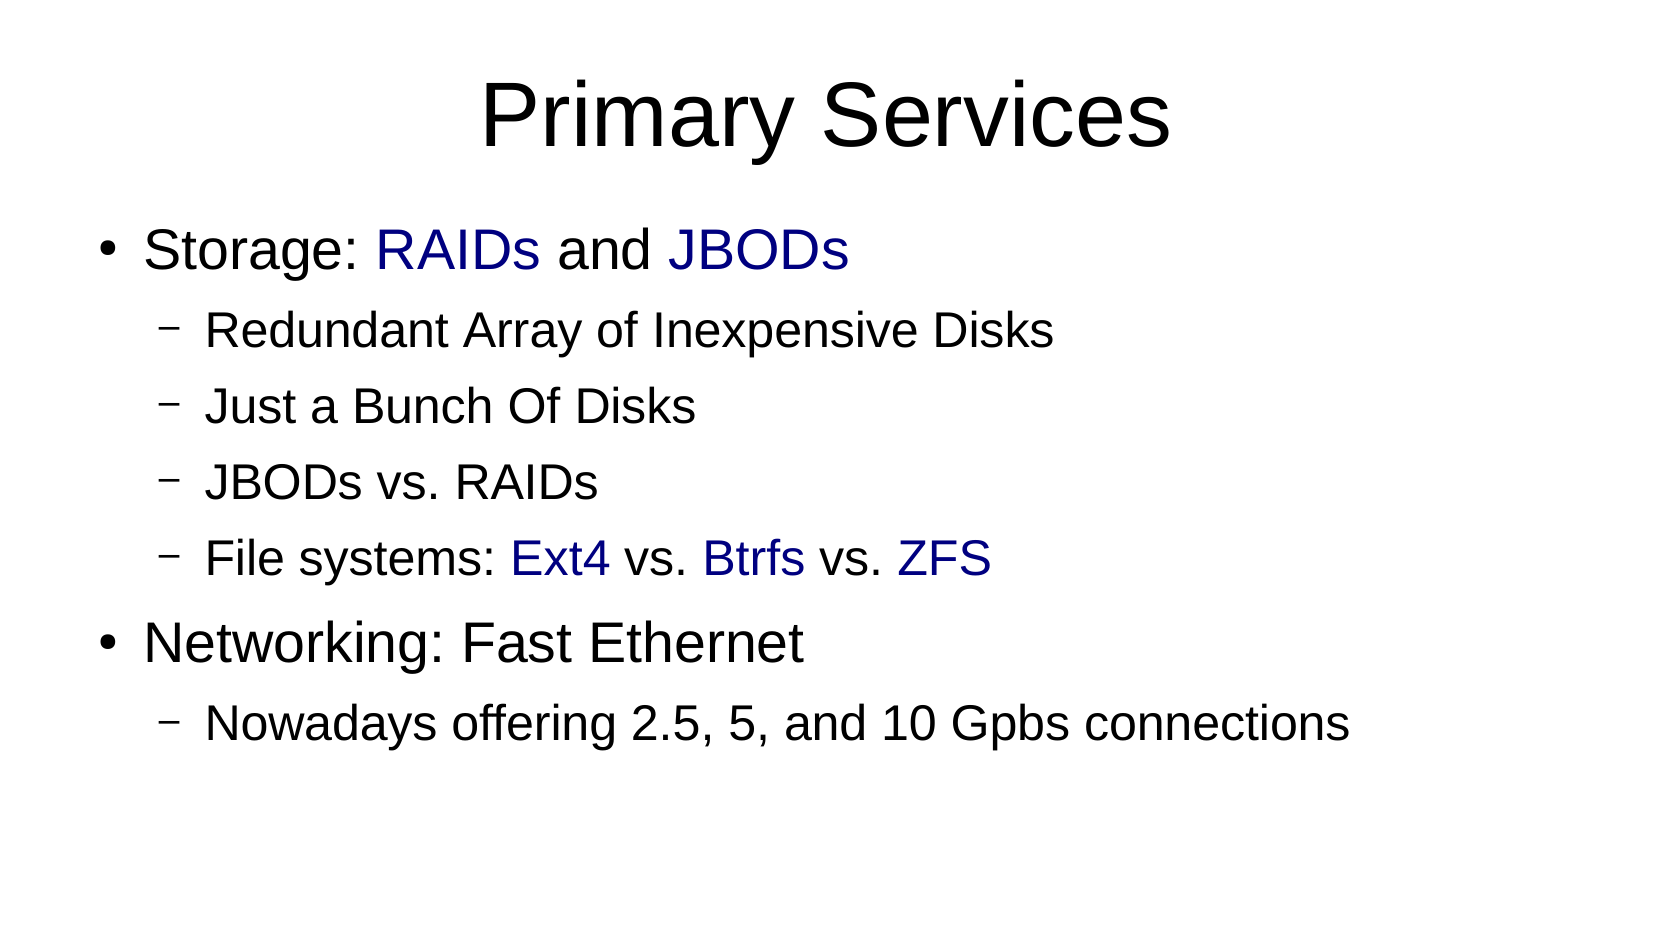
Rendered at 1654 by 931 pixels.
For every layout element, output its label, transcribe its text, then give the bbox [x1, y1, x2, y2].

title Primary Services [82, 37, 1571, 193]
list Storage: RAIDs and JBODs Redundant Array of Inexpensive Disks Just a Bunch Of Disks JBODs vs. RAIDs File systems: Ext4 vs. Btrfs vs. ZFS Networking: Fast Ethernet Nowadays offering 2.5, 5, and 10 Gpbs connections [82, 217, 1571, 758]
